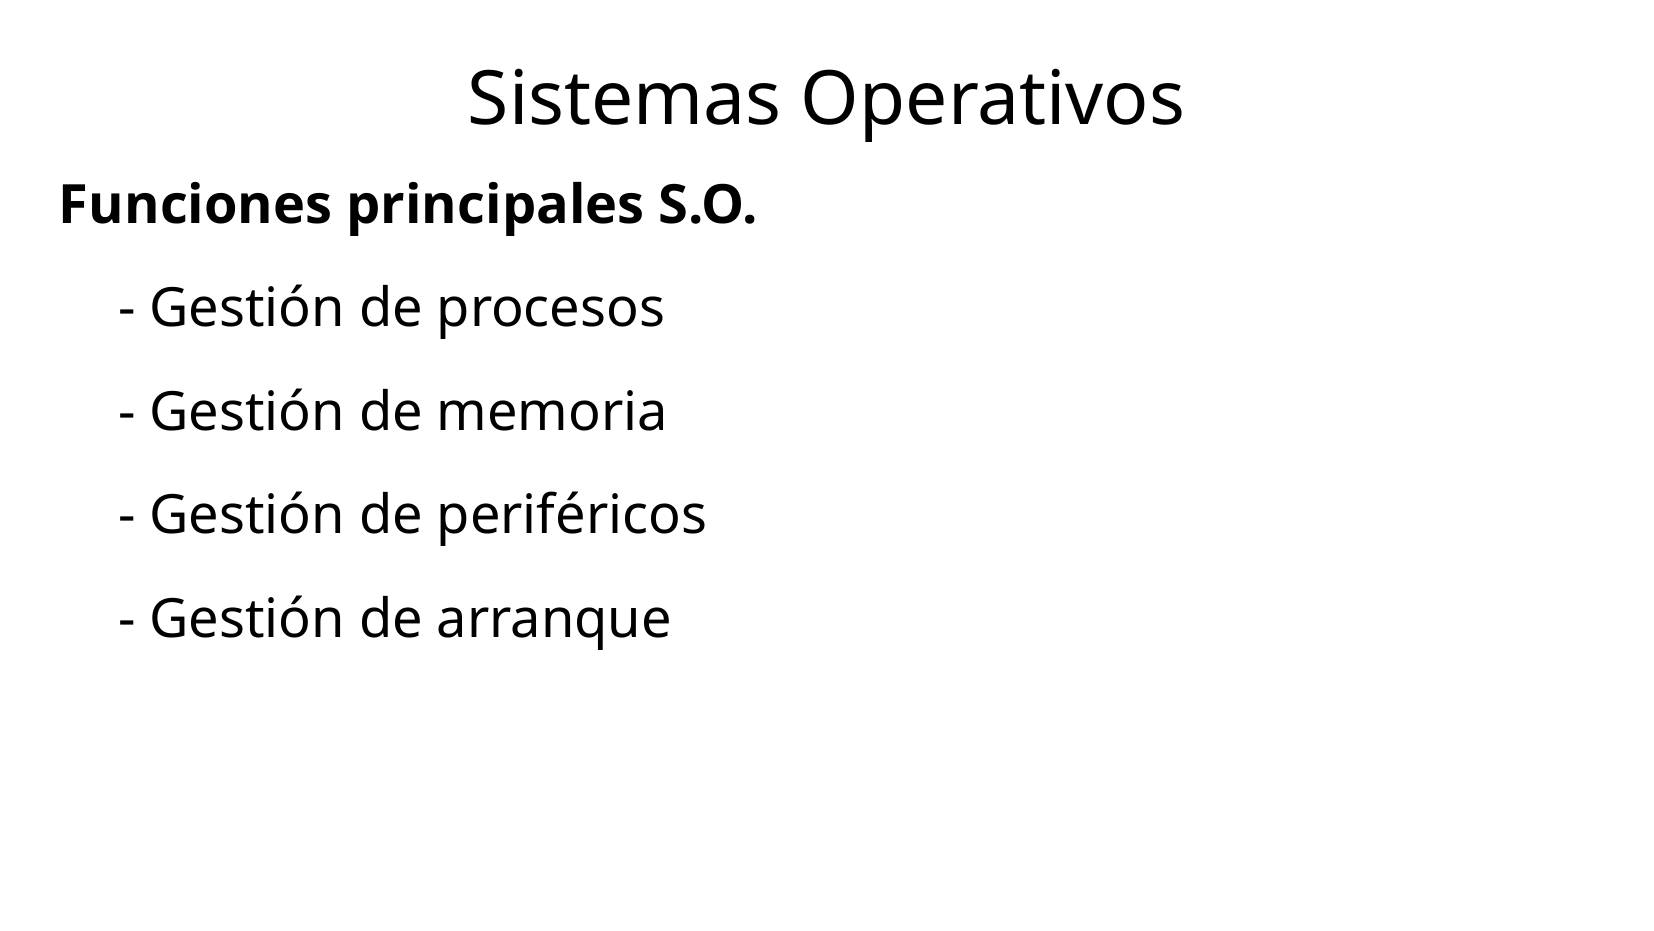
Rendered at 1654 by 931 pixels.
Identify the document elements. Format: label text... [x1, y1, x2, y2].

list Funciones principales S.O. - Gestión de procesos - Gestión de memoria - Gestión de periféricos - Gestión de arranque [59, 165, 1595, 875]
title Sistemas Operativos [82, 42, 1571, 148]
